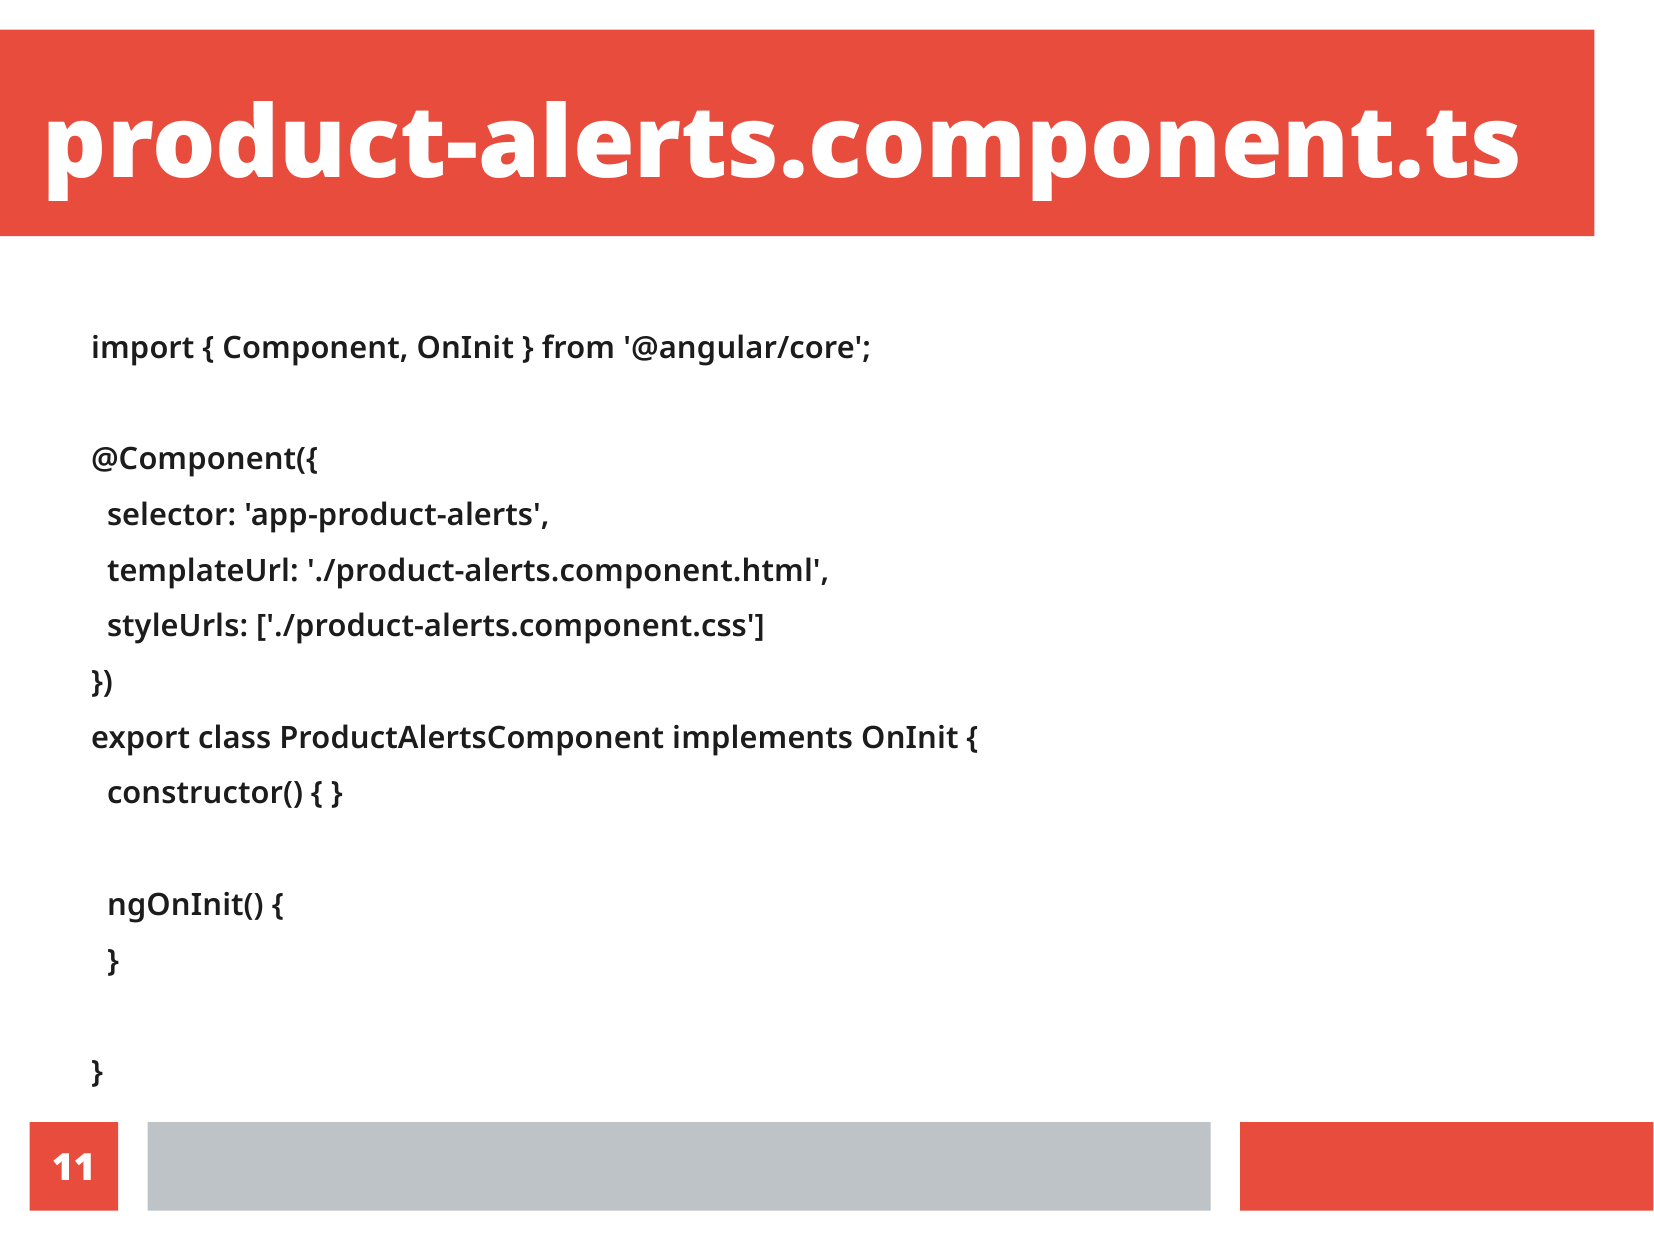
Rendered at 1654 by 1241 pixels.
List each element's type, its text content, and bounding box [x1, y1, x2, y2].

title product-alerts.component.ts [42, 59, 1579, 207]
list import { Component, OnInit } from '@angular/core'; @Component({ selector: 'app-product-alerts', templateUrl: './product-alerts.component.html', styleUrls: ['./product-alerts.component.css'] }) export class ProductAlertsComponent implements OnInit { constructor() { } ngOnInit() { } } [59, 324, 1565, 1093]
